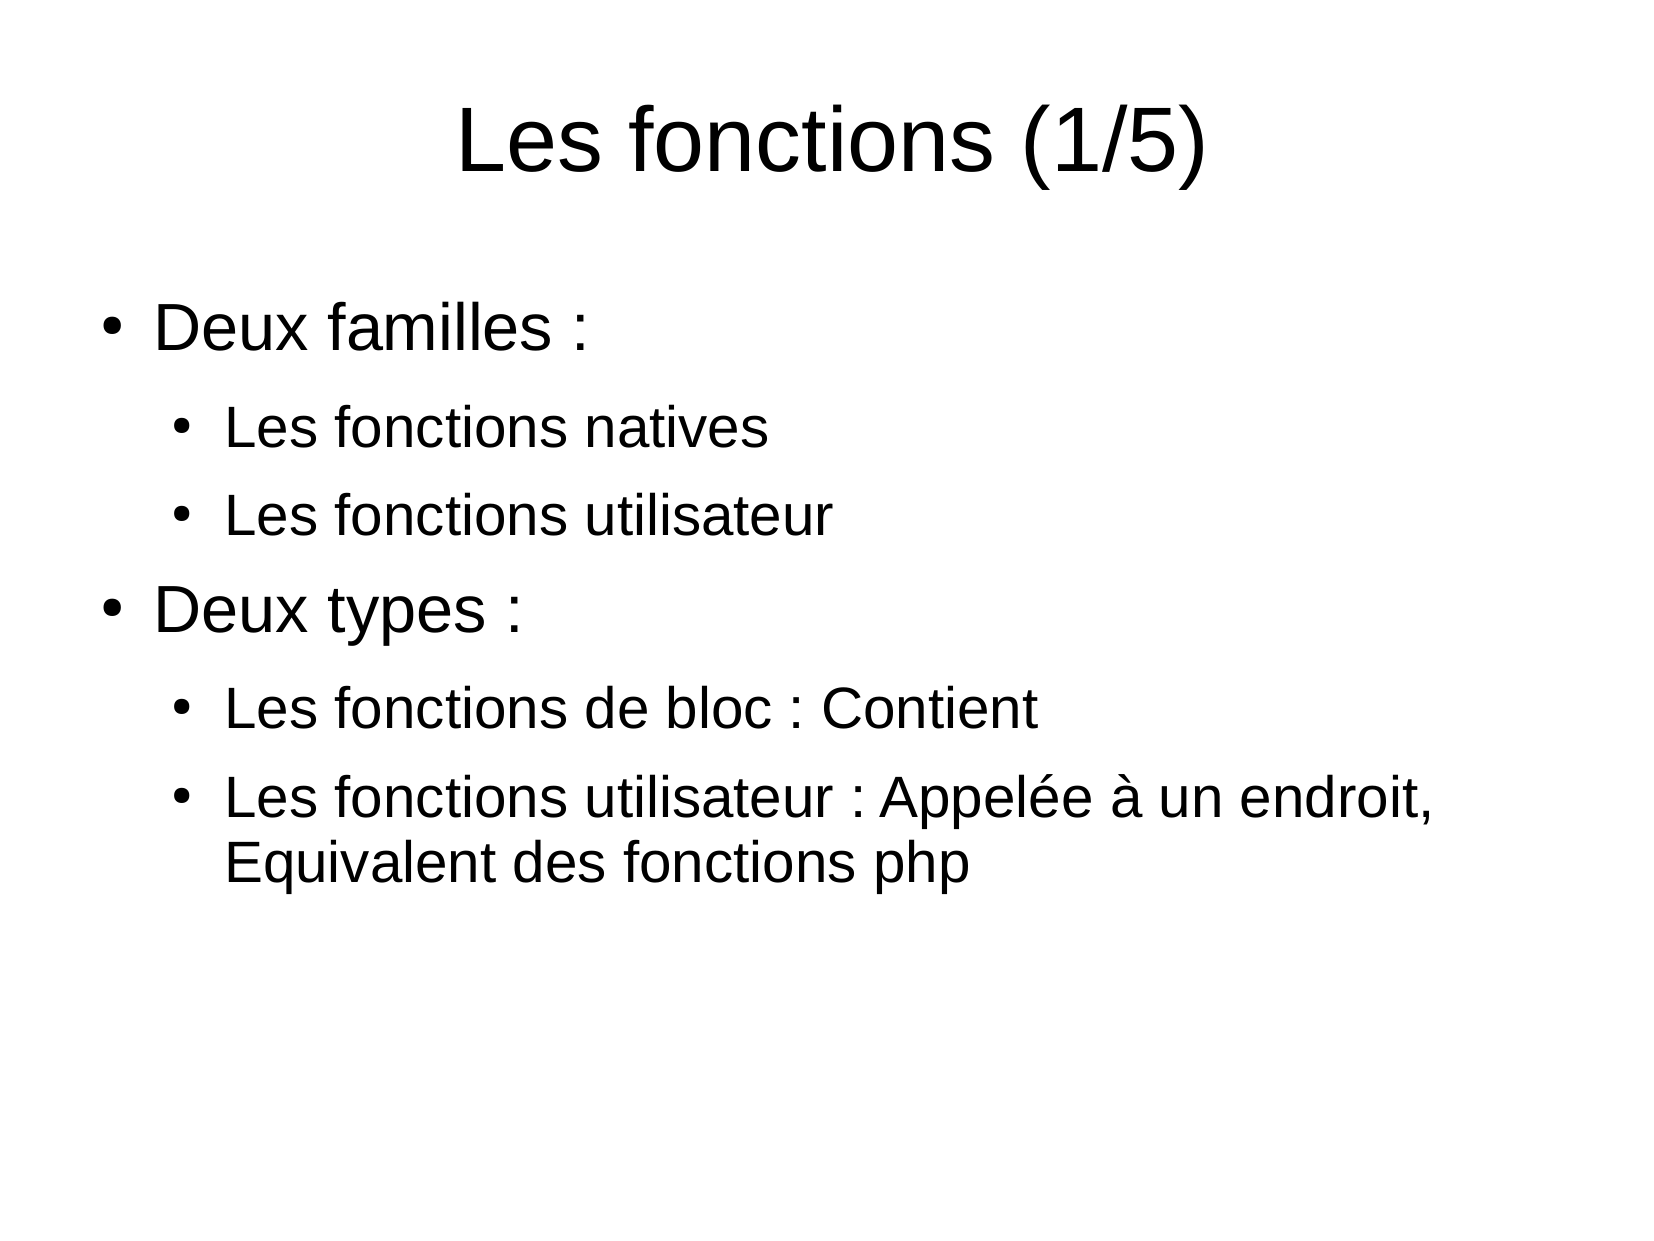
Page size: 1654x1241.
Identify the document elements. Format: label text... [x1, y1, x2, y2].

list Deux familles : Les fonctions natives Les fonctions utilisateur Deux types : Les fonctions de bloc : Contient Les fonctions utilisateur : Appelée à un endroit, Equivalent des fonctions php [82, 290, 1571, 1094]
title Les fonctions (1/5) [88, 43, 1577, 237]
